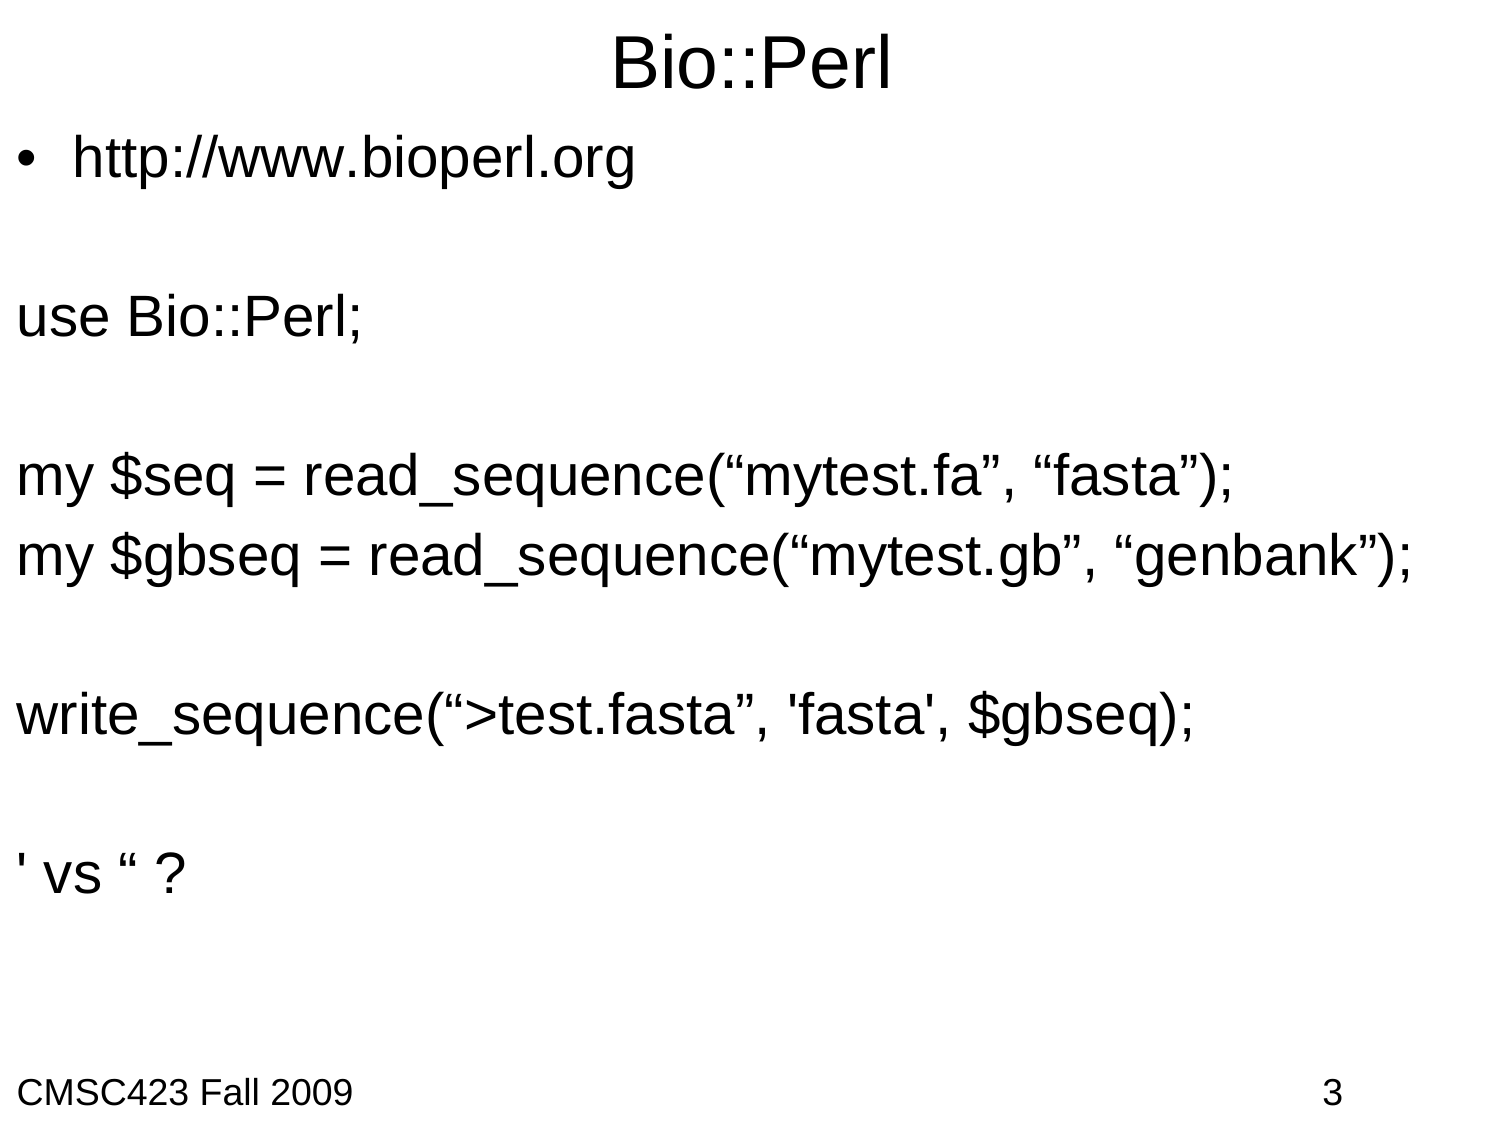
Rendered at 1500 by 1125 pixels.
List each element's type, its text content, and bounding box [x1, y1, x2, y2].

title Bio::Perl [19, 9, 1485, 116]
list http://www.bioperl.org use Bio::Perl; my $seq = read_sequence(“mytest.fa”, “fasta”); my $gbseq = read_sequence(“mytest.gb”, “genbank”); write_sequence(“>test.fasta”, 'fasta', $gbseq); ' vs “ ? [16, 124, 1485, 1063]
